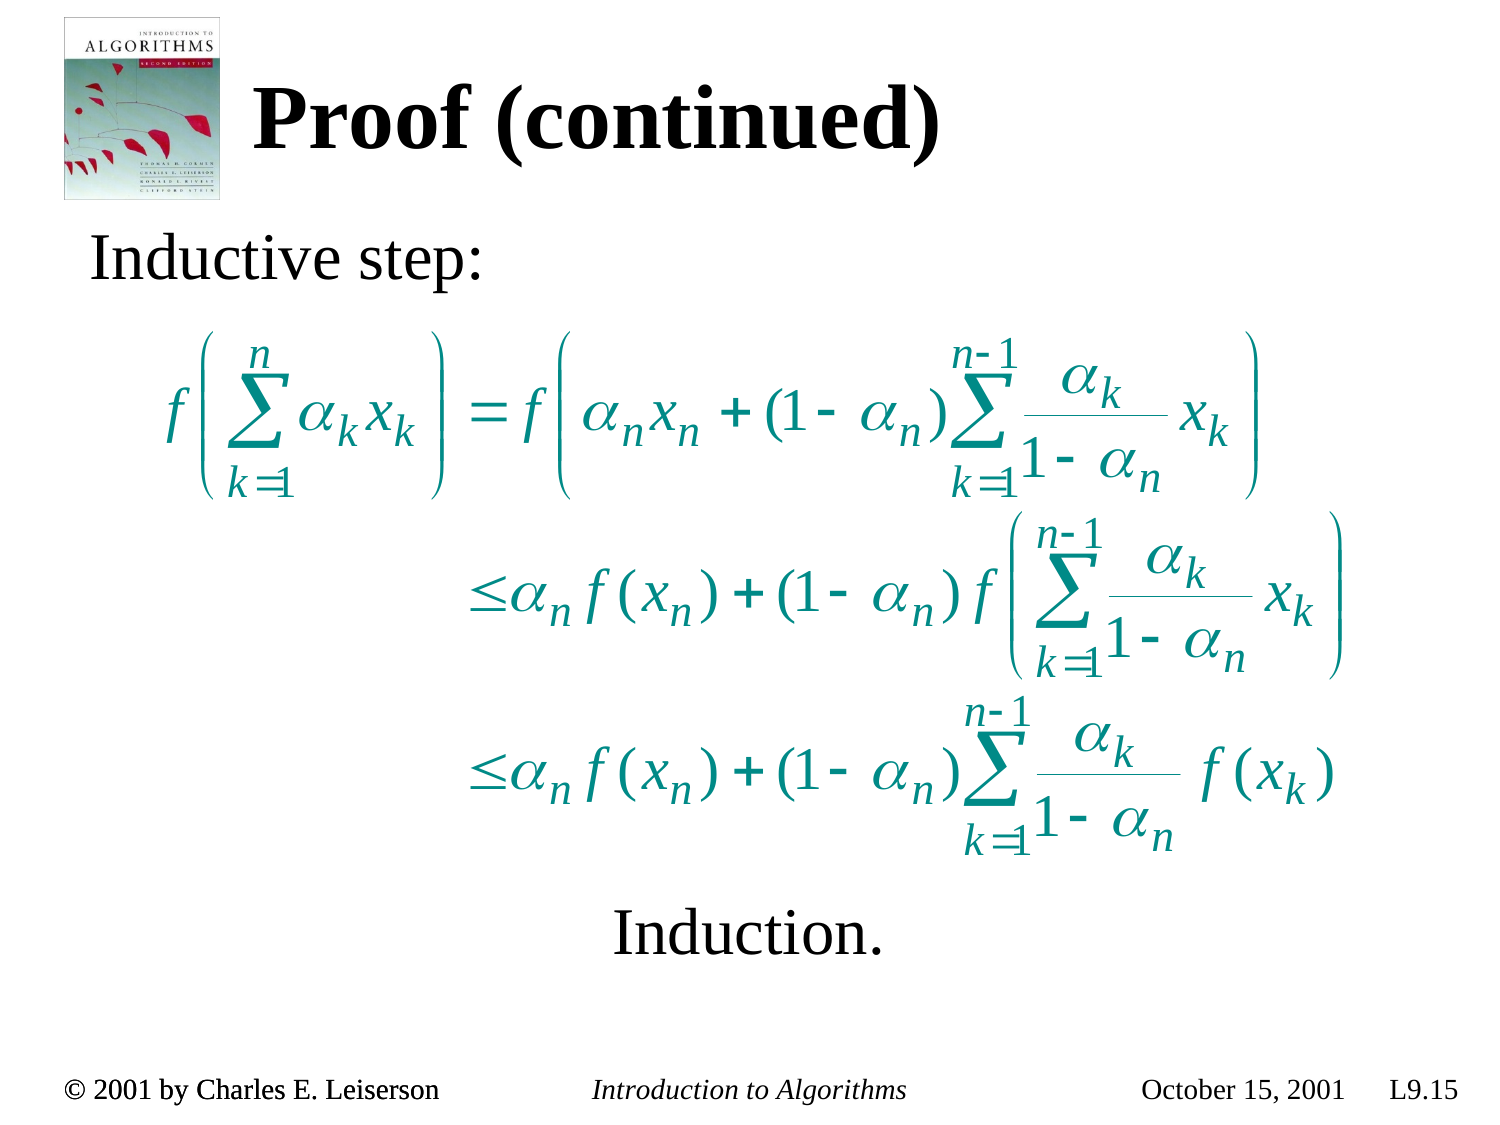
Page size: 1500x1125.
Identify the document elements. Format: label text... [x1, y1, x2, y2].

text_box Inductive step: [74, 204, 501, 301]
text_box Proof (continued) [237, 24, 1476, 213]
text_box Introduction to Algorithms [577, 1062, 923, 1113]
picture [64, 17, 220, 200]
text_box October 15, 2001 L9.<number> [1033, 1062, 1474, 1113]
text_box Induction. [597, 879, 901, 976]
chart [152, 326, 1351, 860]
